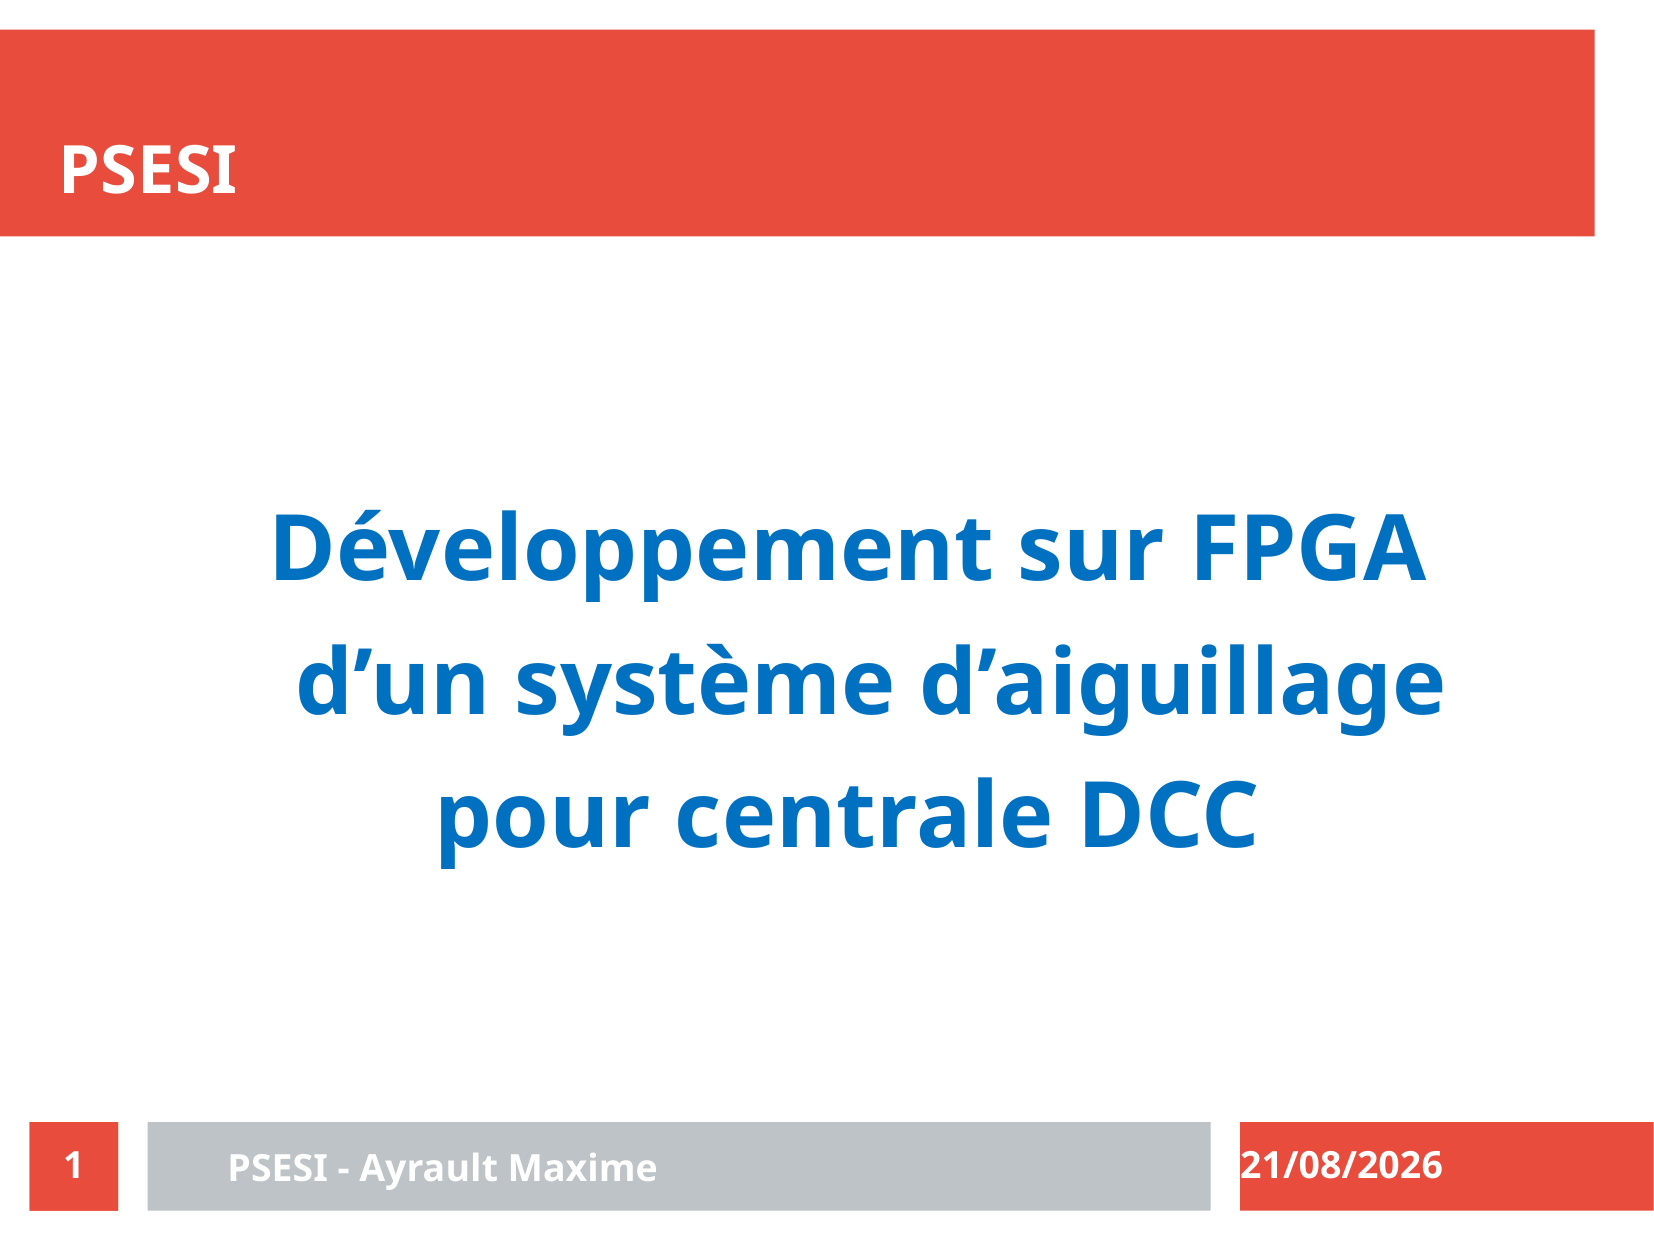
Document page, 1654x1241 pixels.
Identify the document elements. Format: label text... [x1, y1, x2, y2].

title PSESI [59, 59, 1595, 207]
text_box PSESI - Ayrault Maxime [177, 1122, 709, 1211]
subtitle Développement sur FPGA d’un système d’aiguillage pour centrale DCC [0, 293, 1506, 1062]
text_box <number> [29, 1122, 119, 1211]
text_box 07/03/2017 [1240, 1122, 1625, 1211]
